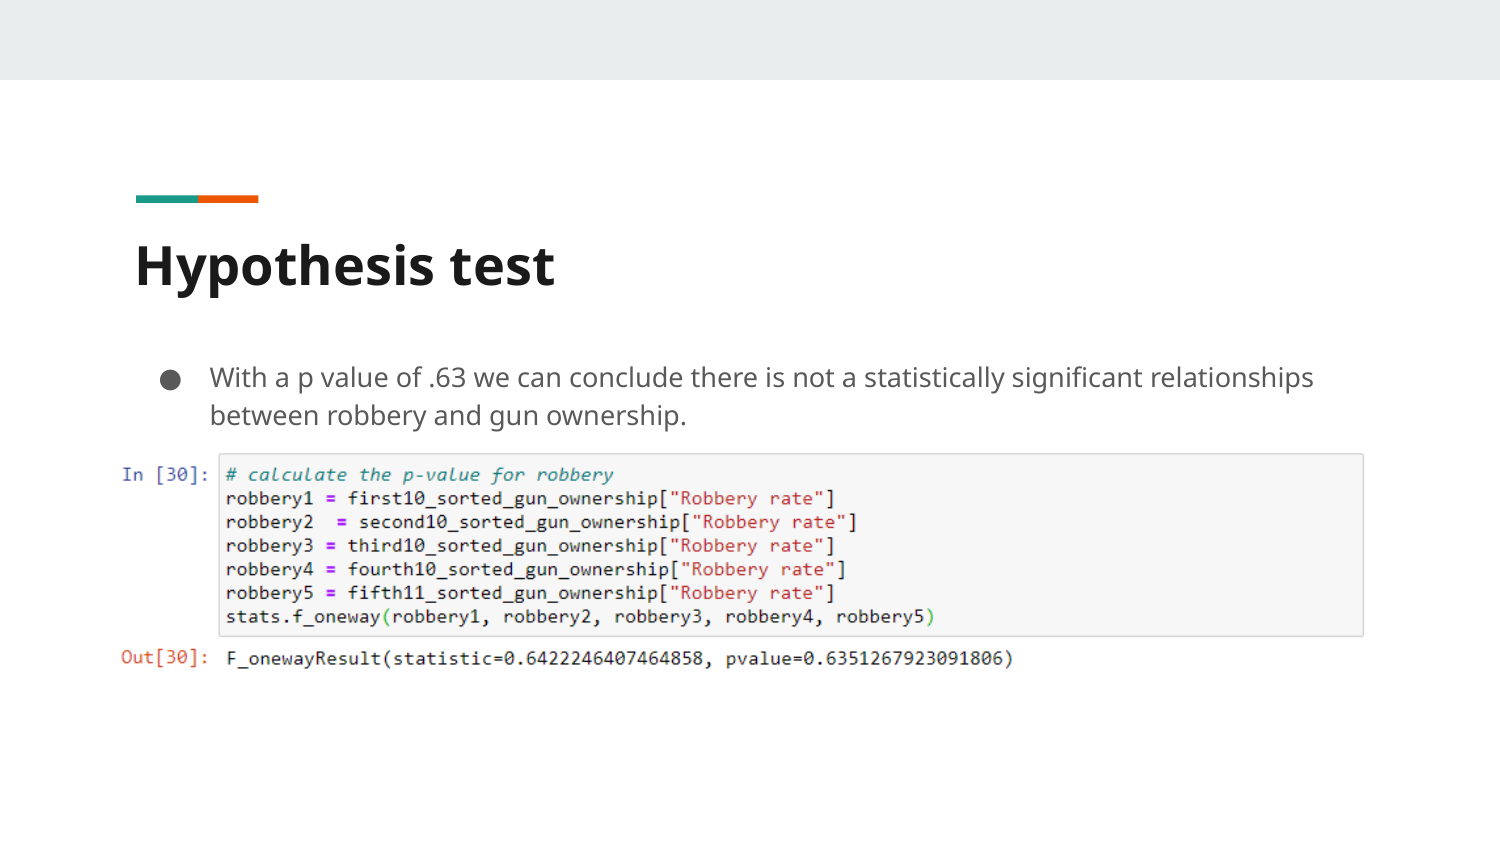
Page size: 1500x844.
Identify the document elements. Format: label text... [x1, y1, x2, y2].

list With a p value of .63 we can conclude there is not a statistically significant relationships between robbery and gun ownership. [119, 341, 1381, 712]
title Hypothesis test [119, 216, 1381, 305]
picture [119, 452, 1372, 670]
